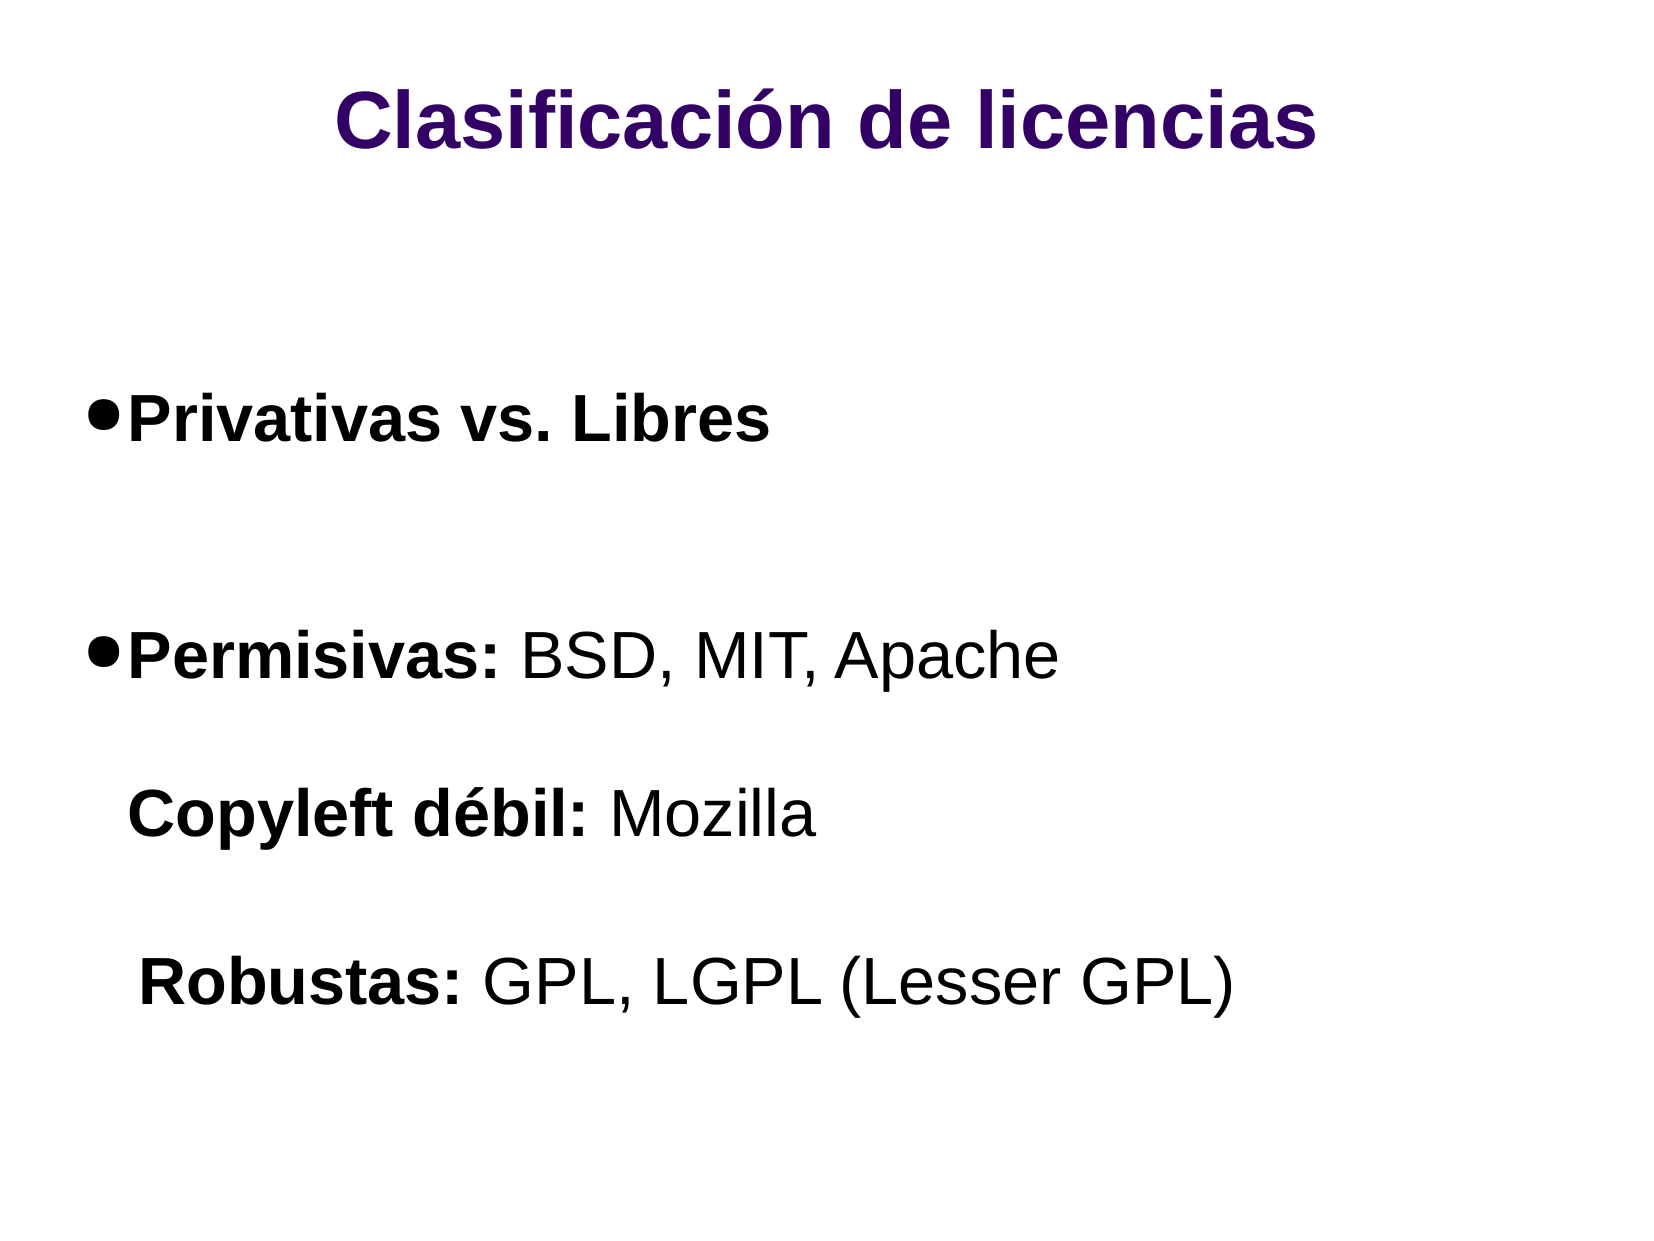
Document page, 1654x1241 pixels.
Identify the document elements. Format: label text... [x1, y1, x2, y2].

subtitle Privativas vs. Libres Permisivas: BSD, MIT, Apache Copyleft débil: Mozilla Robustas: GPL, LGPL (Lesser GPL) [82, 185, 1570, 1214]
title Clasificación de licencias [82, 17, 1571, 225]
